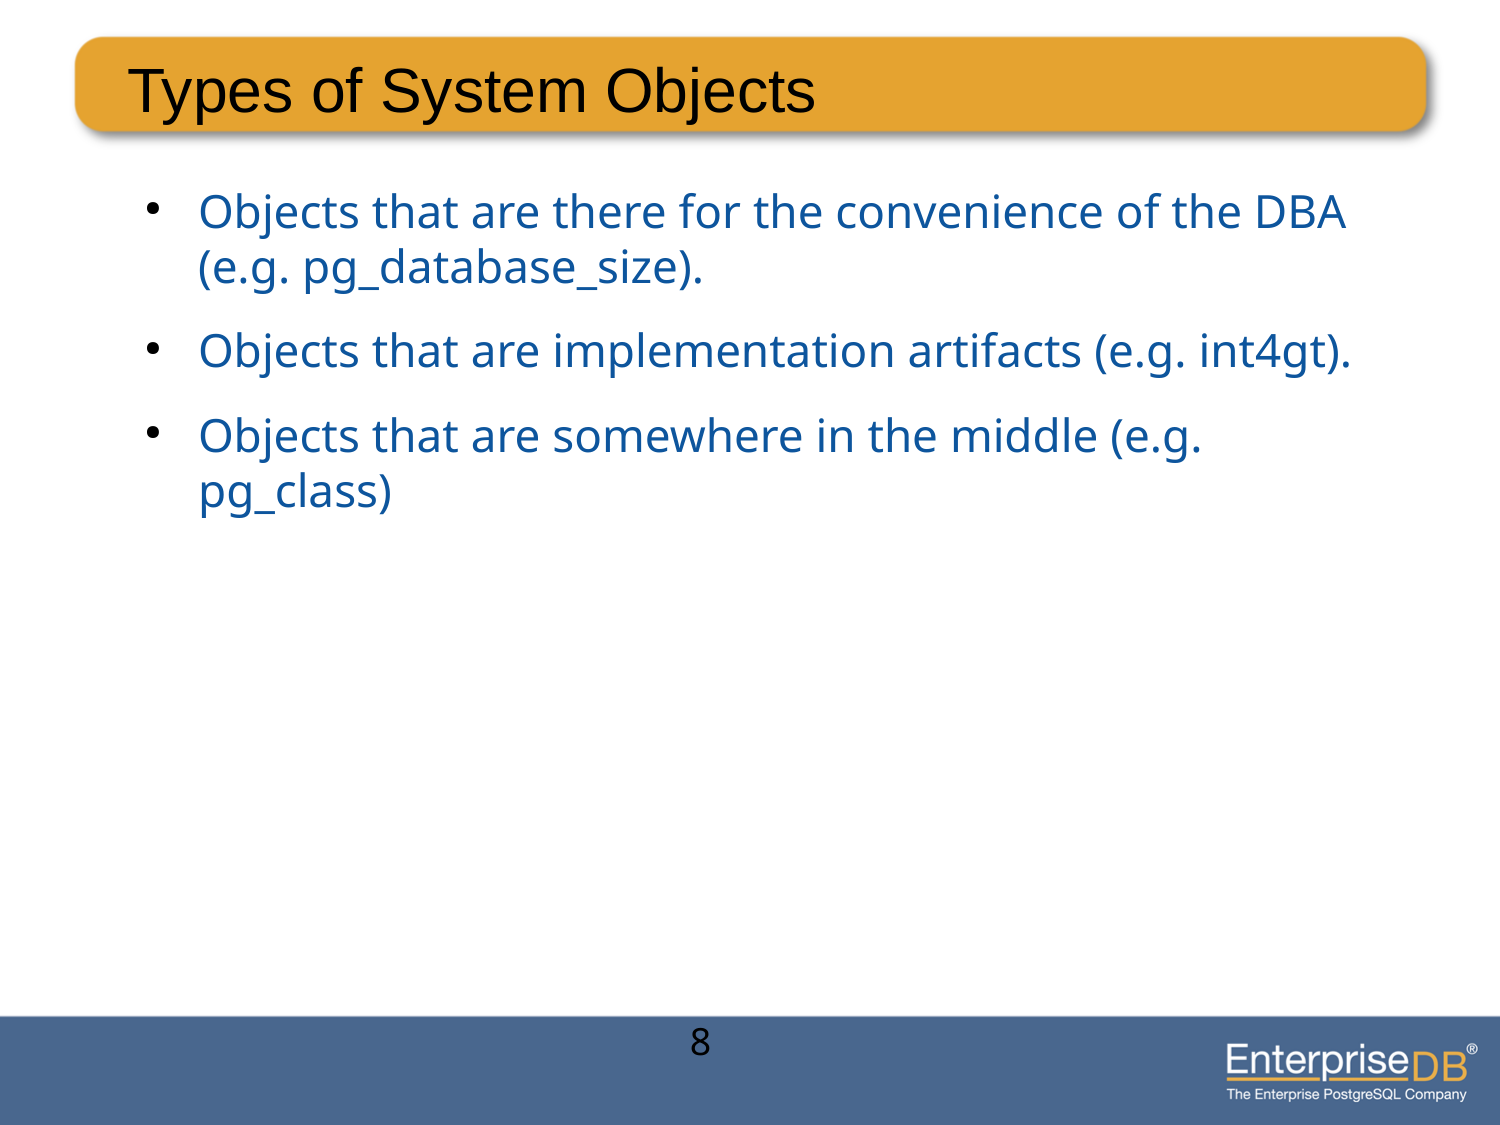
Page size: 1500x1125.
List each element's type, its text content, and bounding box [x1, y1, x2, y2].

title Types of System Objects [112, 37, 1388, 138]
slide_number <number> [675, 1010, 825, 1125]
picture [0, 0, 1500, 1125]
list Objects that are there for the convenience of the DBA (e.g. pg_database_size). Objects that are implementation artifacts (e.g. int4gt). Objects that are somewhere in the middle (e.g. pg_class) [112, 174, 1388, 963]
